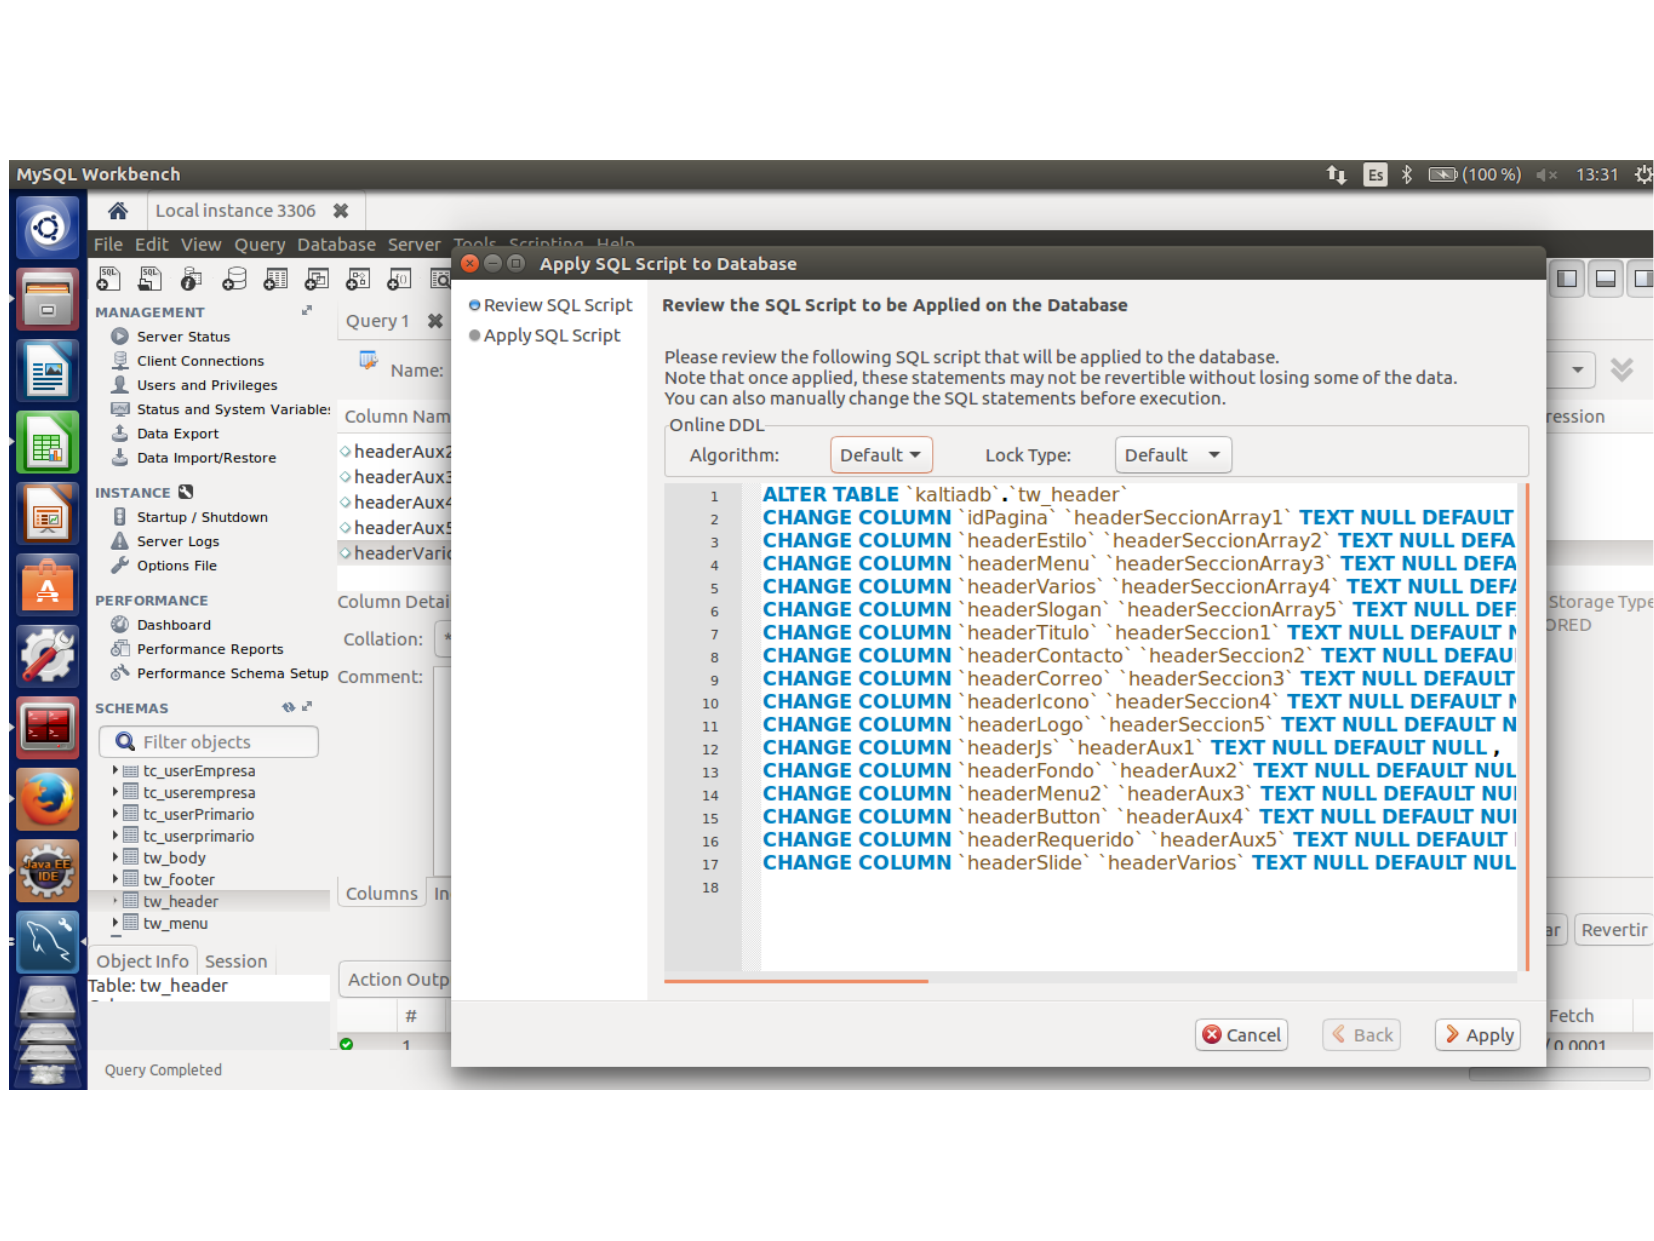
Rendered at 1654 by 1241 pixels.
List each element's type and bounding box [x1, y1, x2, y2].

picture [9, 160, 1654, 1090]
